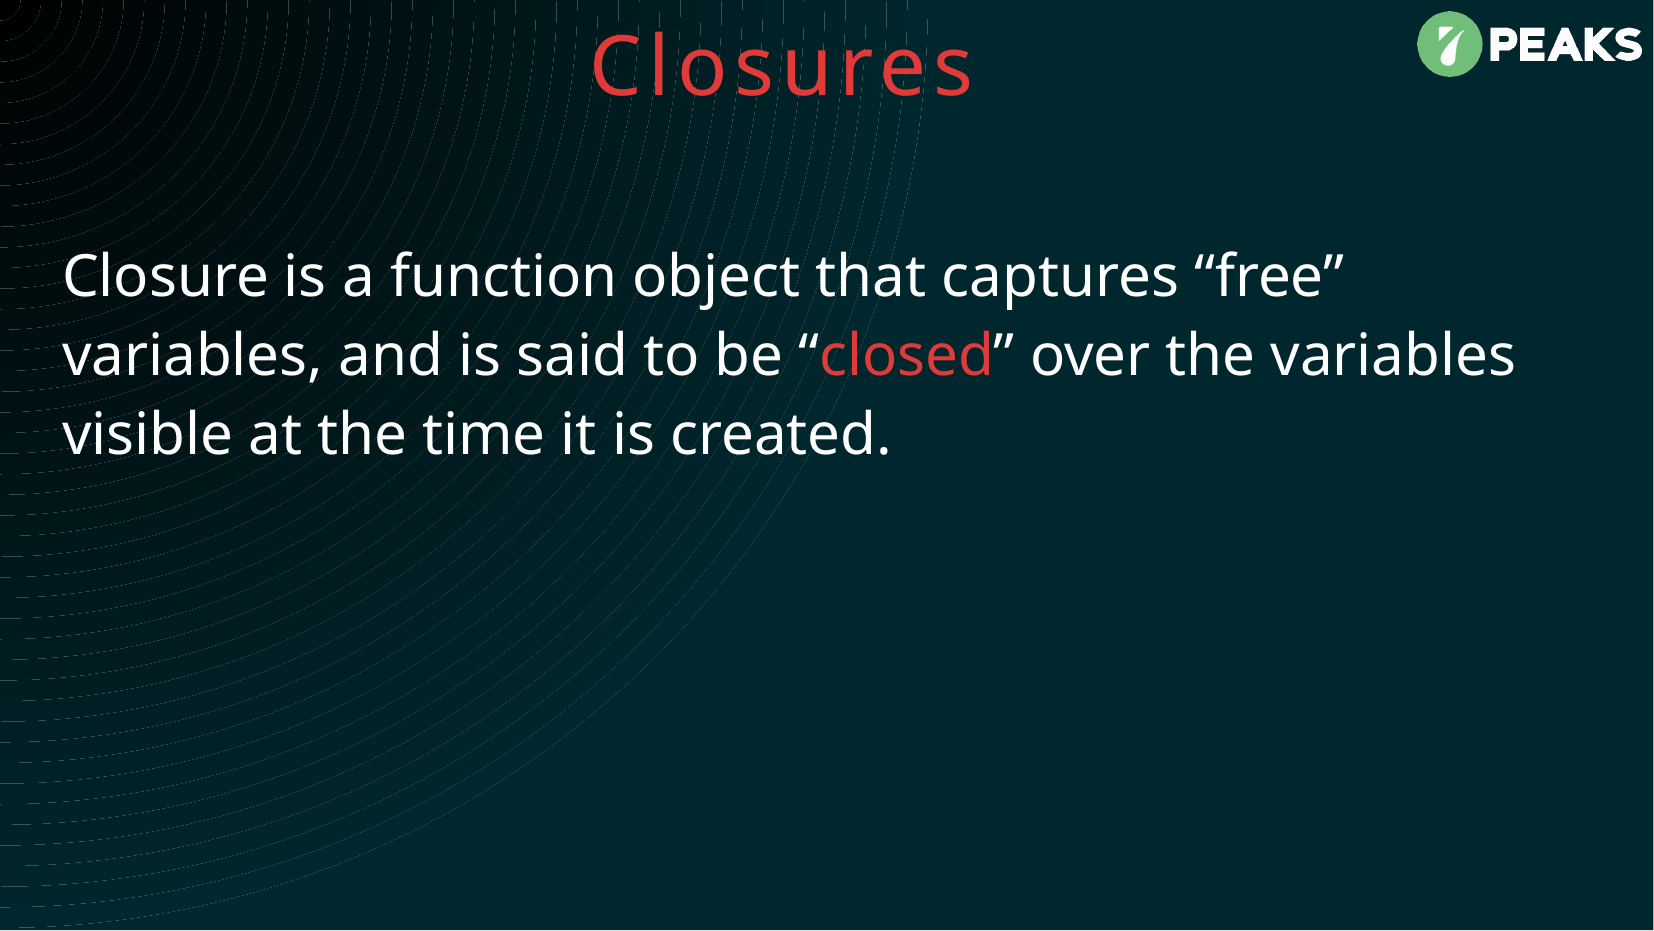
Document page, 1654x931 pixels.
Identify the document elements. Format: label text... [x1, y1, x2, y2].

text_box Closure is a function object that captures “free” variables, and is said to be “closed” over the variables visible at the time it is created. [47, 226, 1607, 704]
text_box Closures [574, 0, 1080, 142]
picture [1417, 11, 1642, 77]
